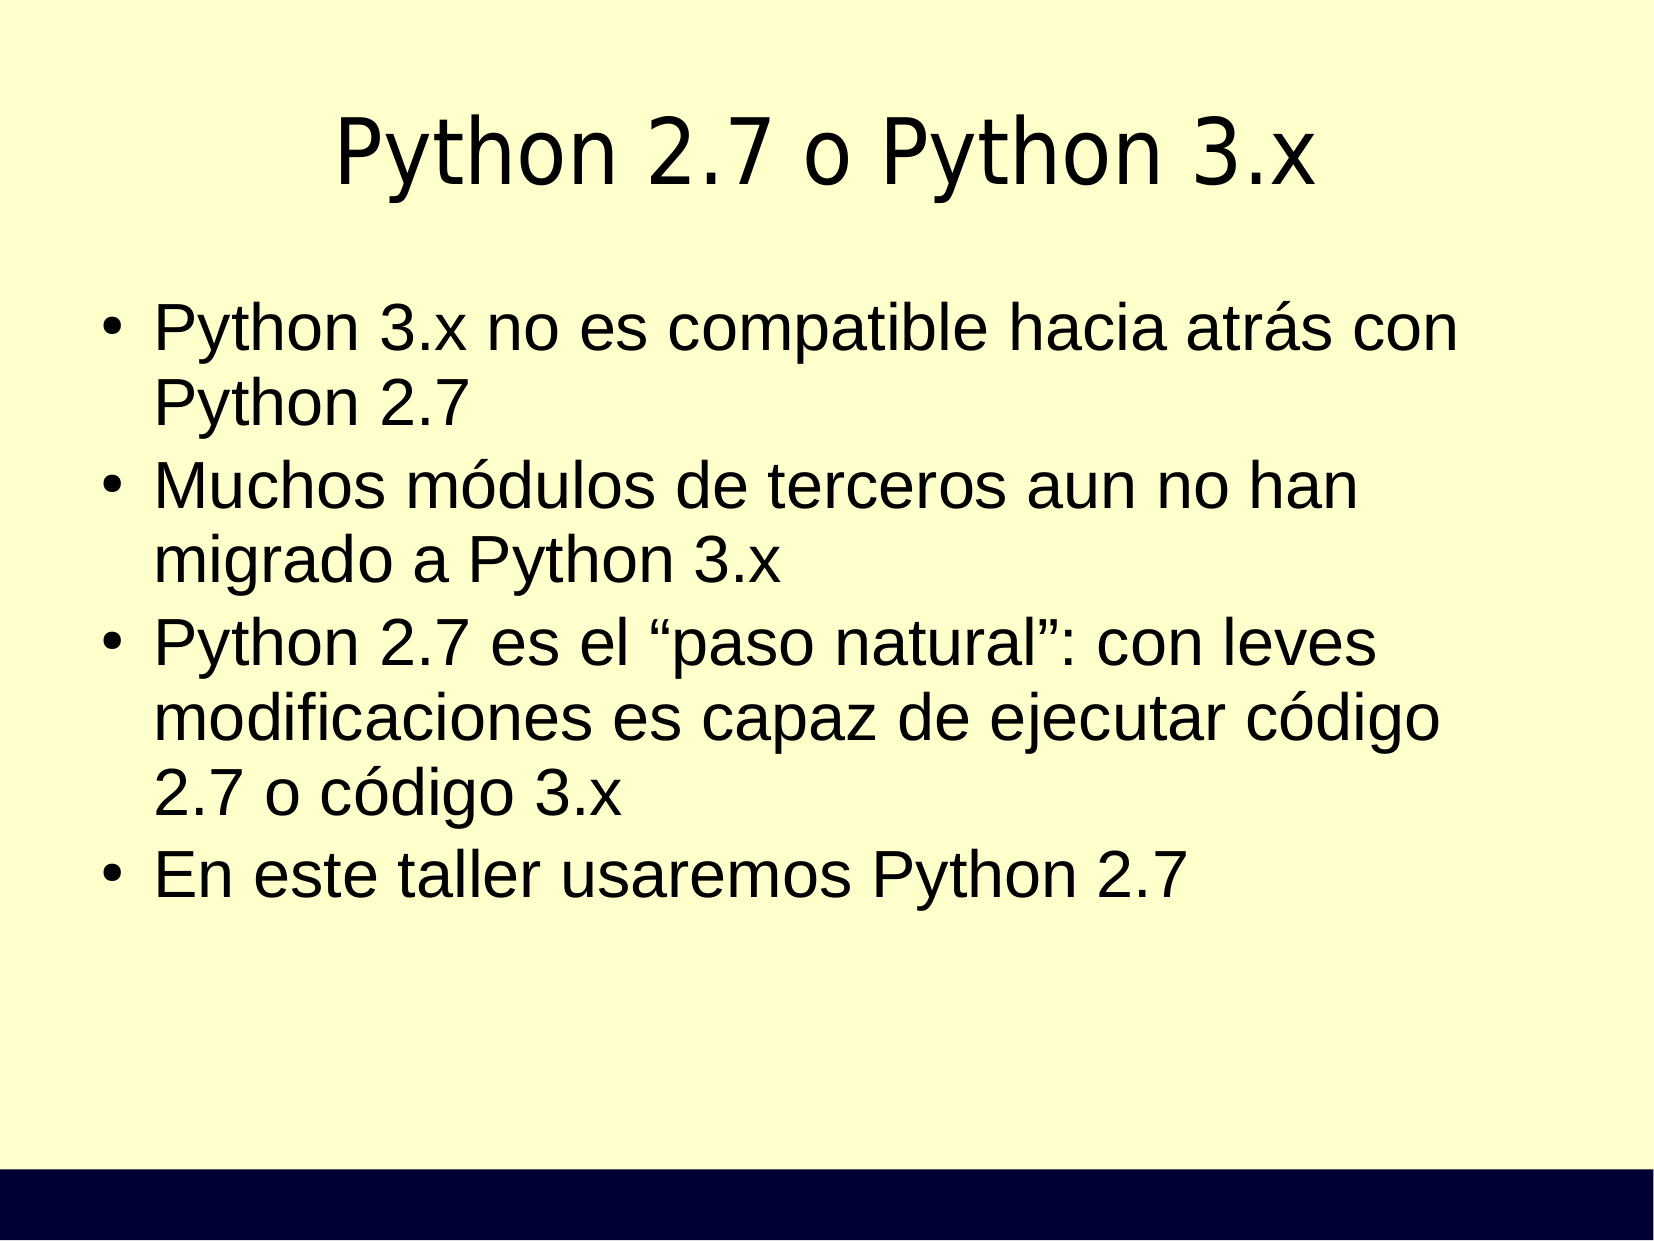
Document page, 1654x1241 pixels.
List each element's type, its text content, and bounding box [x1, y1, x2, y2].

list Python 3.x no es compatible hacia atrás con Python 2.7 Muchos módulos de terceros aun no han migrado a Python 3.x Python 2.7 es el “paso natural”: con leves modificaciones es capaz de ejecutar código 2.7 o código 3.x En este taller usaremos Python 2.7 [82, 290, 1538, 1010]
title Python 2.7 o Python 3.x [82, 49, 1571, 257]
